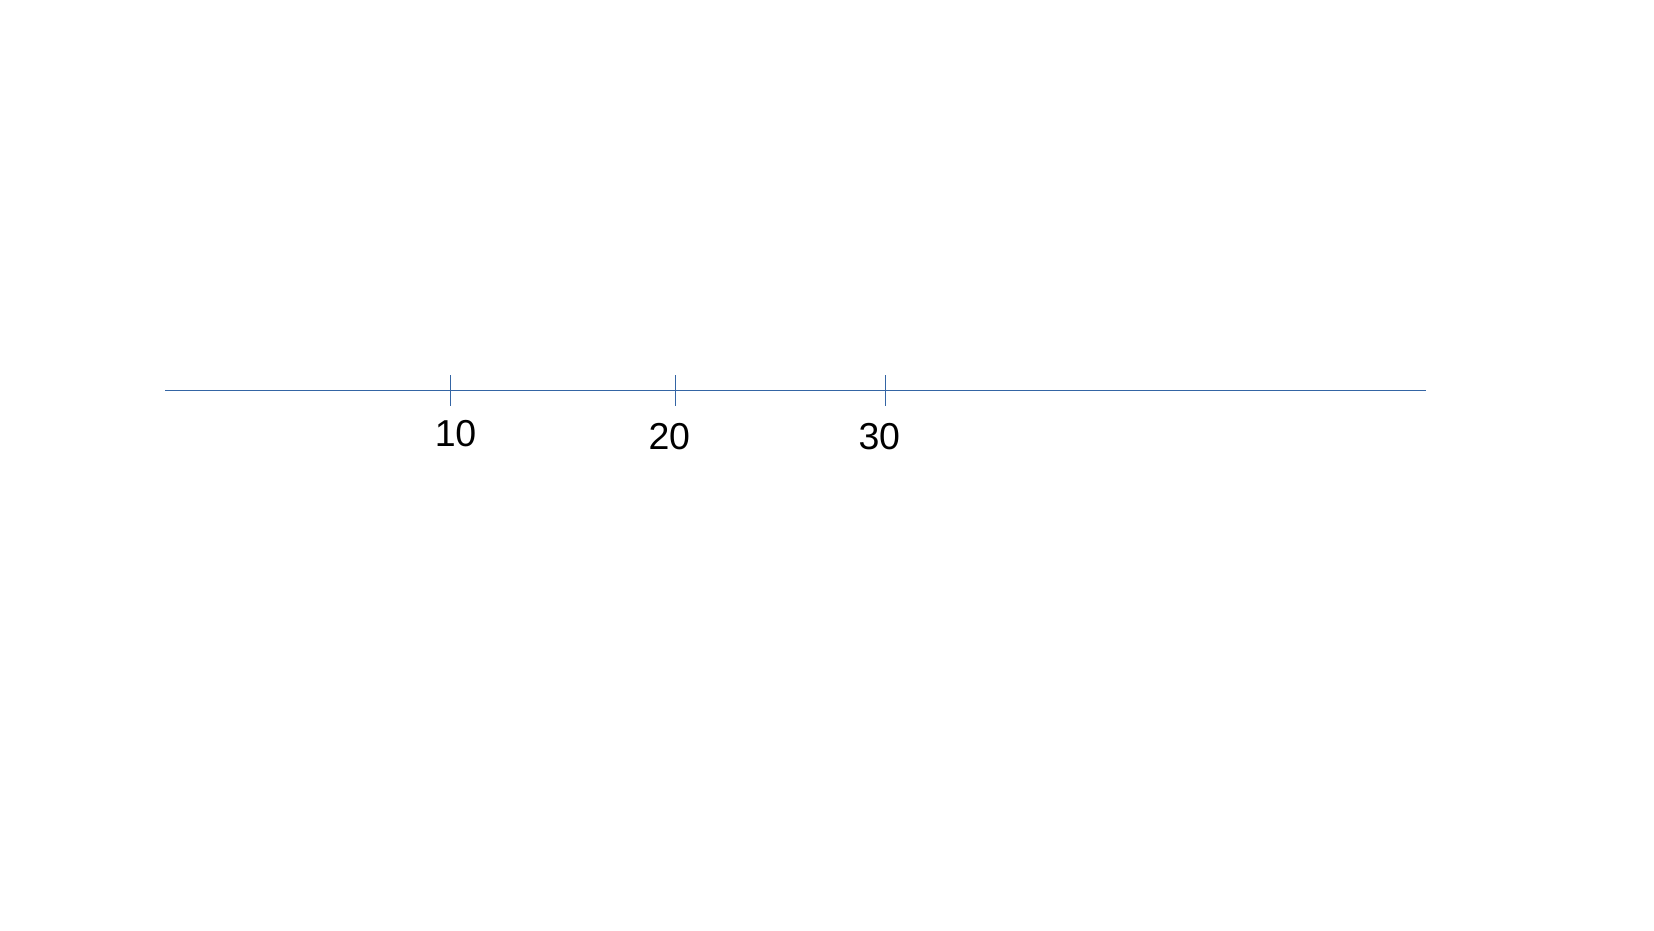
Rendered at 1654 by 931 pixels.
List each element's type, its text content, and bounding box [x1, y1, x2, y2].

text_box 30 [843, 408, 916, 466]
text_box 20 [633, 408, 706, 466]
text_box 10 [420, 405, 492, 463]
